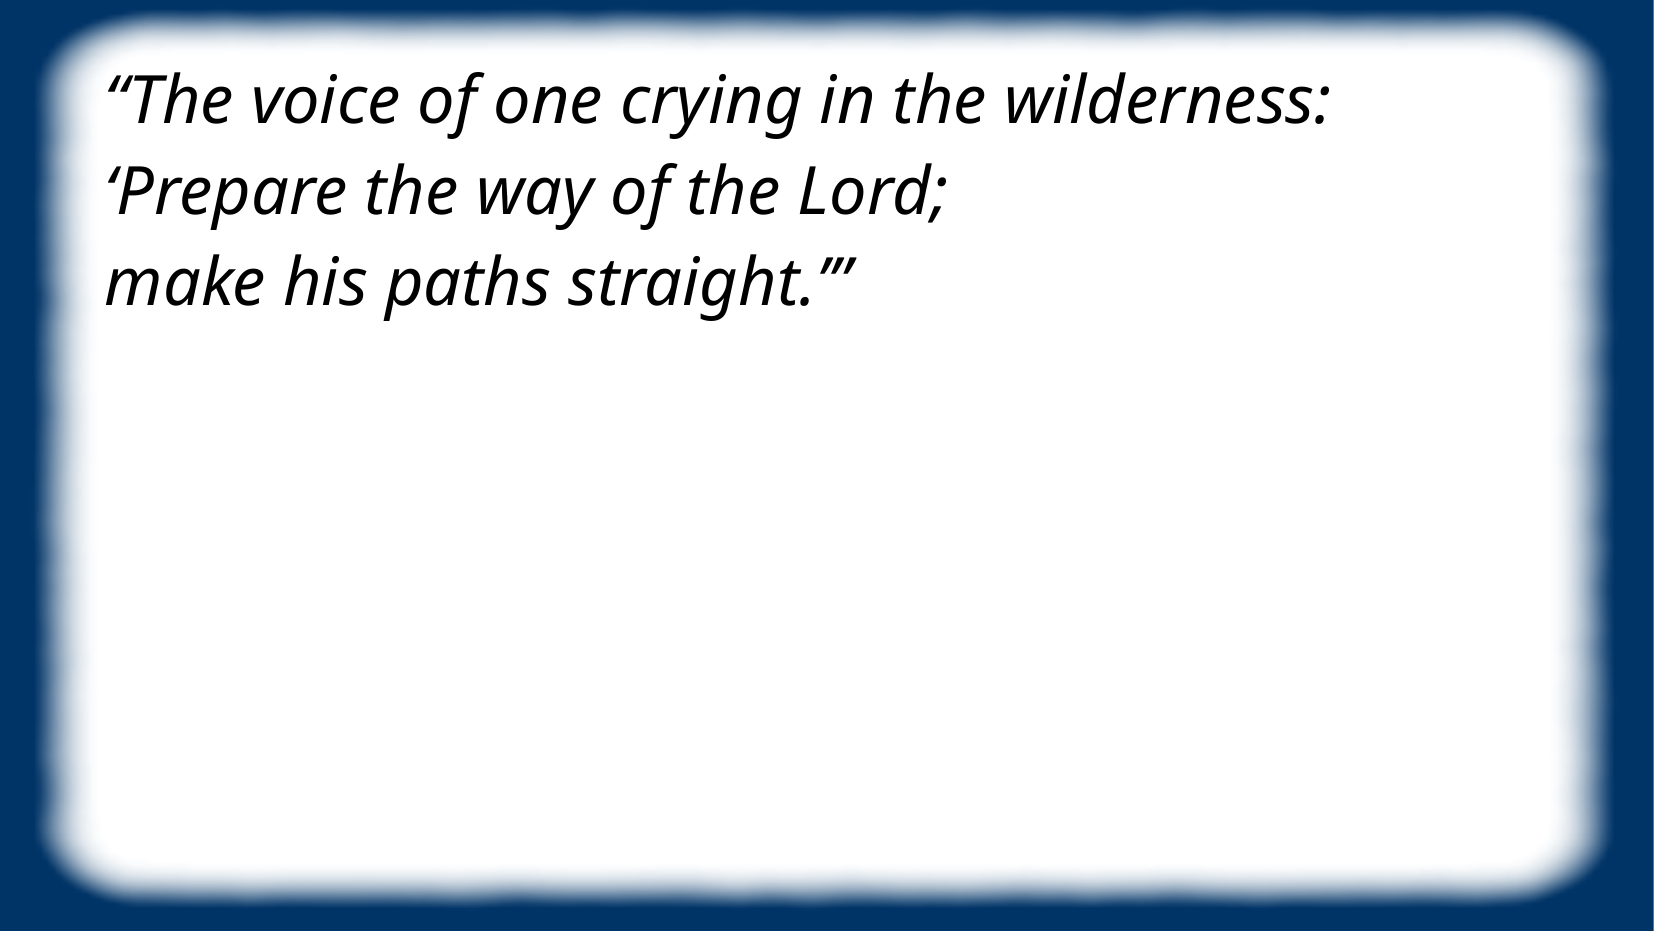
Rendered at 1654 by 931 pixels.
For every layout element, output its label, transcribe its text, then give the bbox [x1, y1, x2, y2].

text_box “The voice of one crying in the wilderness: ‘Prepare the way of the Lord; make his paths straight.’” [90, 45, 1561, 327]
picture [0, 0, 1654, 931]
